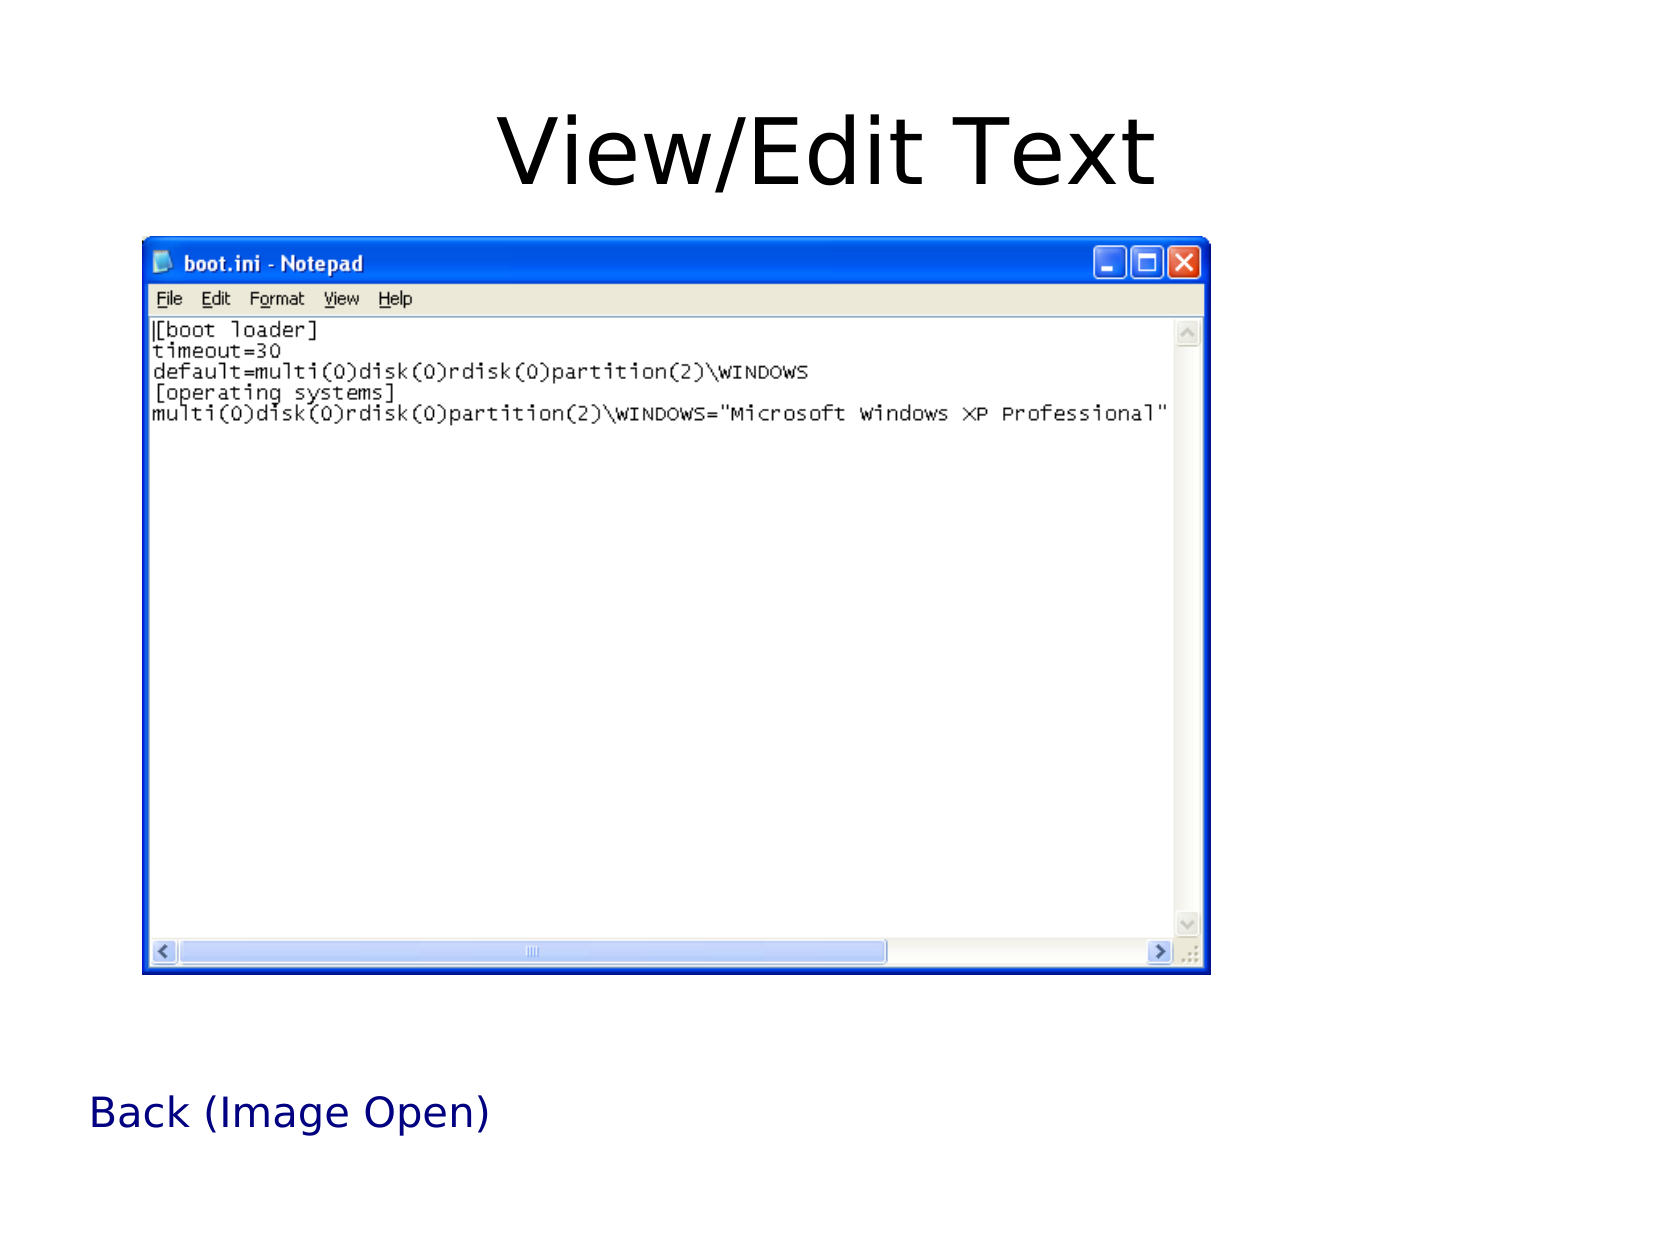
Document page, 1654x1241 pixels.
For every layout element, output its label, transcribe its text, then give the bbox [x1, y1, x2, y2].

picture [142, 236, 1211, 975]
title View/Edit Text [82, 49, 1571, 257]
text_box Back (Image Open) [88, 1078, 833, 1147]
